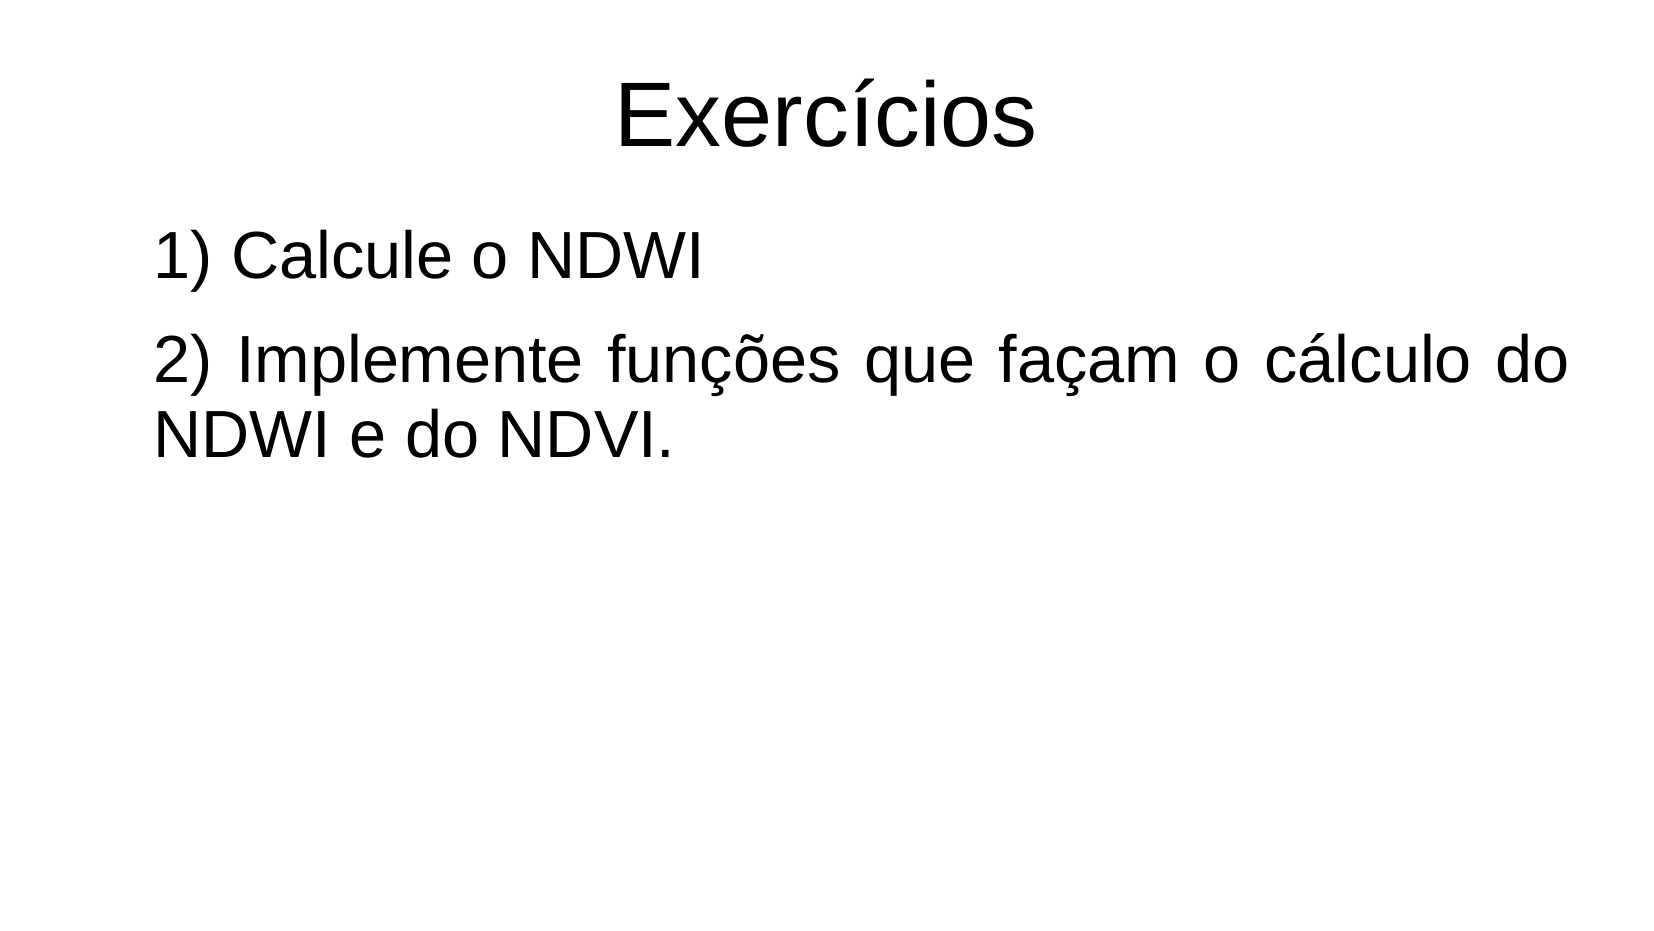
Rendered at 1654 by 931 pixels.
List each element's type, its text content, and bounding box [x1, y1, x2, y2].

title Exercícios [82, 37, 1571, 193]
list 1) Calcule o NDWI 2) Implemente funções que façam o cálculo do NDWI e do NDVI. [82, 217, 1571, 758]
